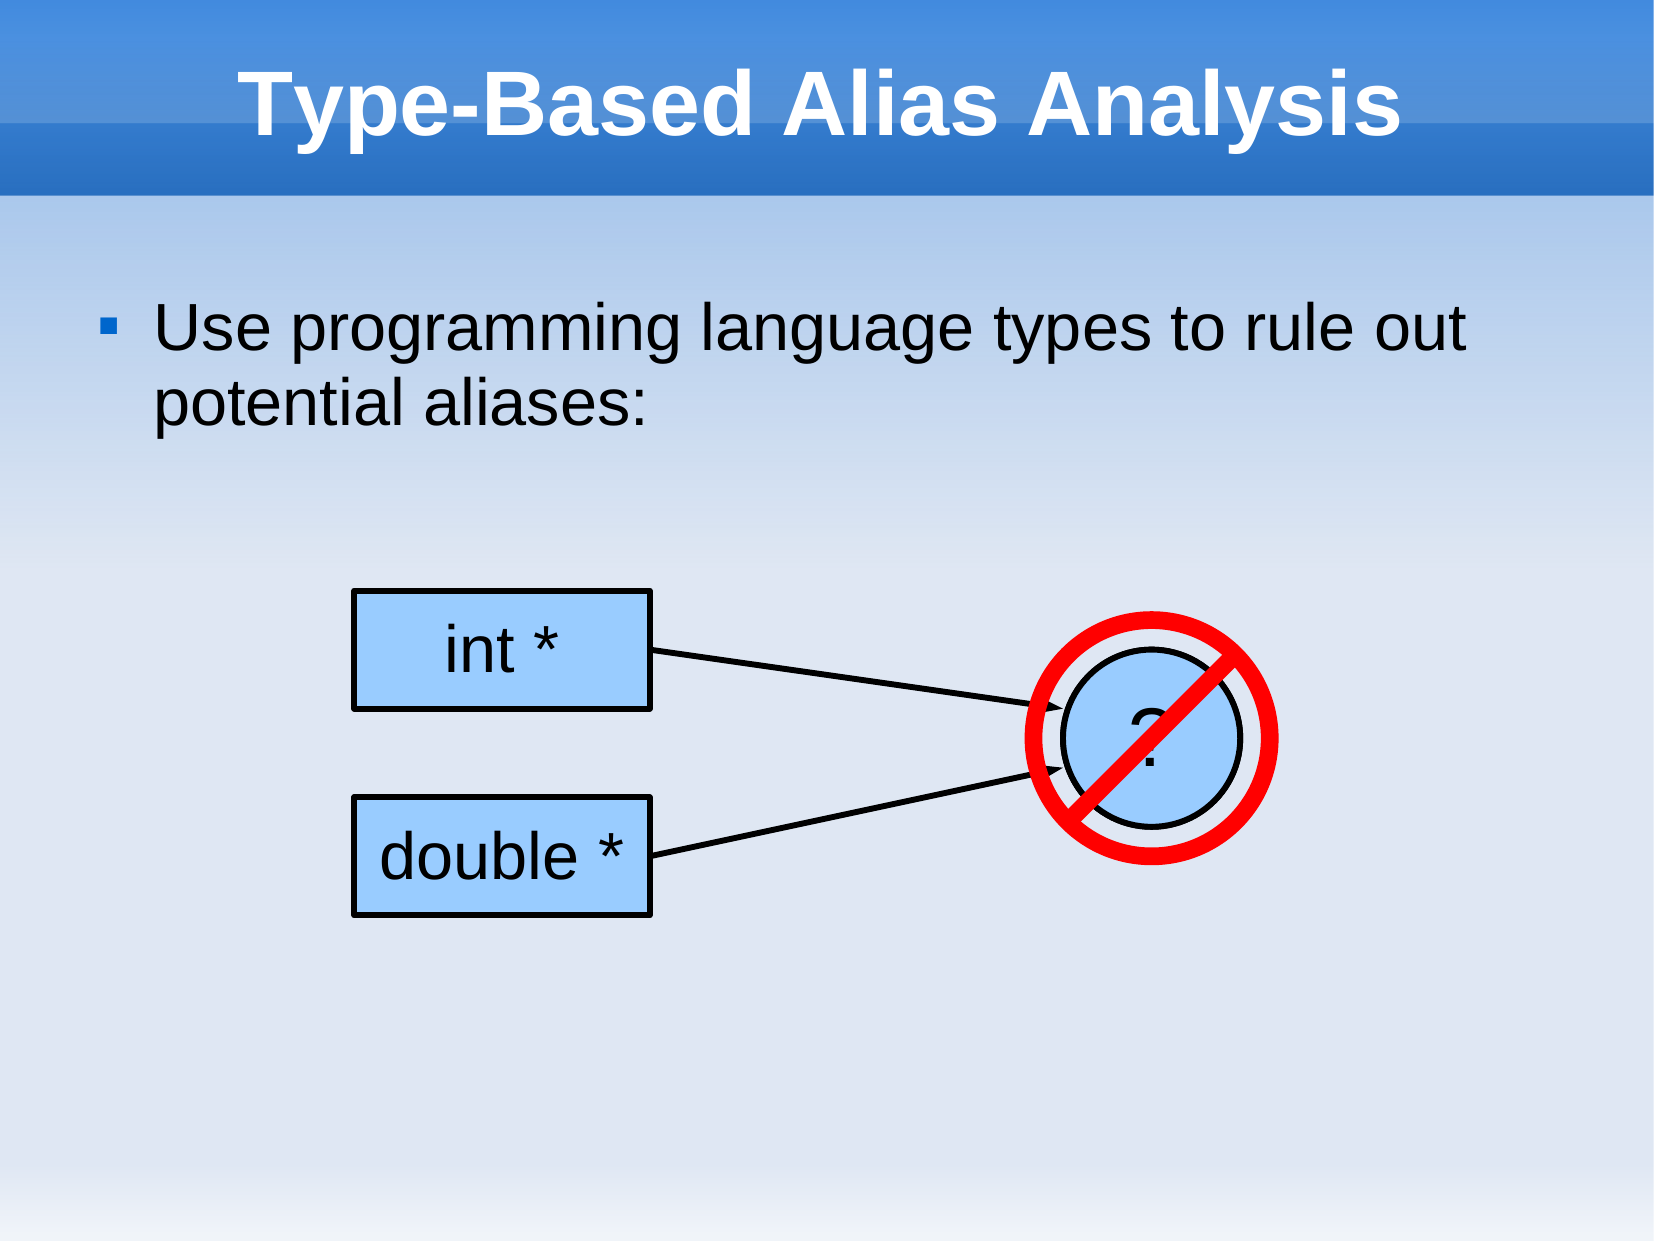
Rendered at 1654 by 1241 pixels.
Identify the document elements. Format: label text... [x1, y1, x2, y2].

text_box double * [354, 797, 650, 916]
text_box [1033, 620, 1228, 815]
text_box [1075, 662, 1270, 857]
text_box int * [354, 590, 650, 709]
list Use programming language types to rule out potential aliases: [82, 290, 1571, 1109]
picture [0, 0, 1654, 1241]
title Type-Based Alias Analysis [76, 0, 1565, 208]
